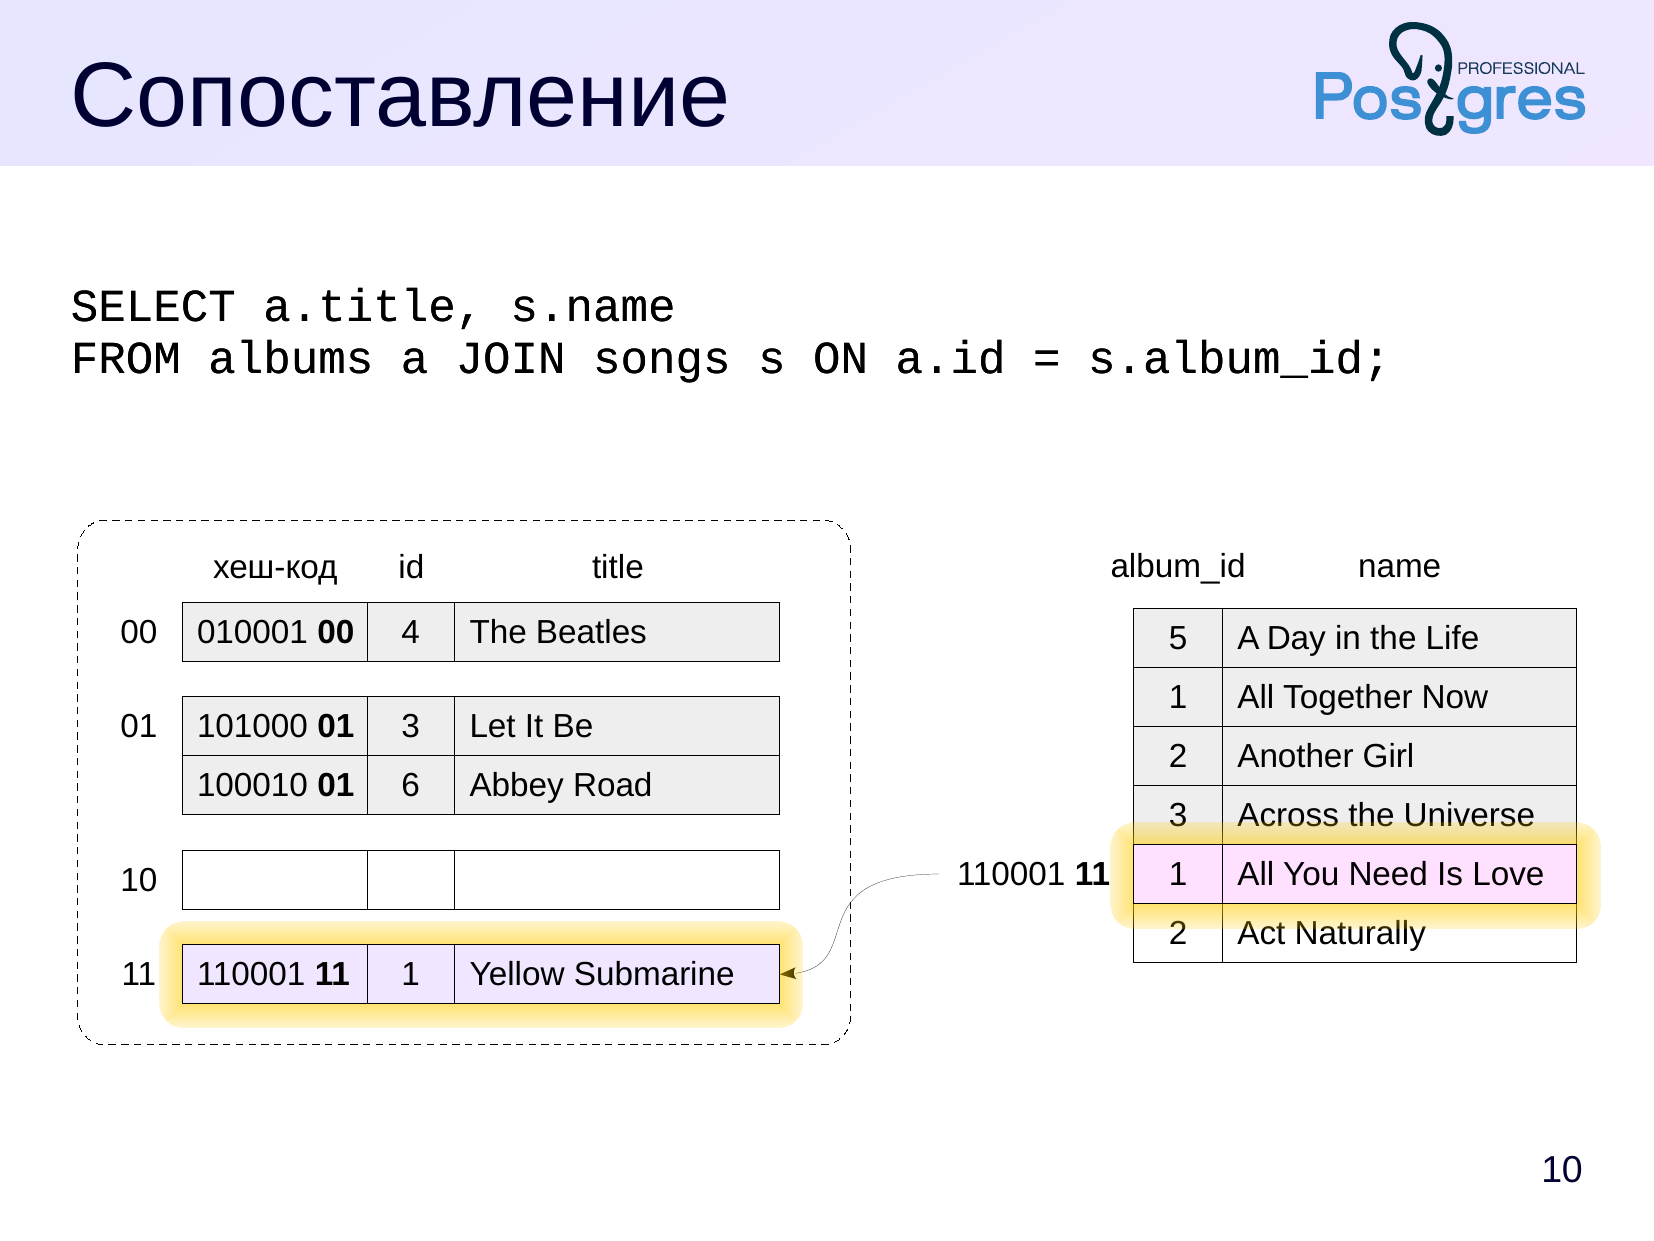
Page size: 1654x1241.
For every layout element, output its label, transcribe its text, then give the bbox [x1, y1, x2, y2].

title Сопоставление [70, 43, 1261, 151]
text_box Abbey Road [454, 755, 780, 815]
text_box 1 [1133, 844, 1222, 904]
text_box The Beatles [454, 602, 780, 662]
text_box 1 [368, 944, 454, 1004]
text_box Another Girl [1222, 727, 1577, 785]
text_box Let It Be [454, 696, 780, 755]
text_box 10 [94, 850, 182, 910]
text_box 110001 11 [182, 944, 368, 1004]
text_box 3 [1133, 785, 1222, 822]
text_box 4 [368, 602, 454, 662]
text_box id [368, 537, 455, 597]
text_box 2 [1133, 929, 1222, 963]
text_box 00 [94, 602, 182, 662]
text_box All You Need Is Love [1222, 844, 1577, 904]
text_box 2 [1133, 727, 1222, 785]
text_box Across the Universe [1222, 785, 1577, 822]
text_box хеш-код [183, 537, 368, 597]
text_box 1 [1133, 667, 1222, 727]
text_box All Together Now [1222, 667, 1577, 727]
text_box 010001 00 [182, 602, 368, 662]
text_box 6 [368, 755, 454, 815]
text_box Act Naturally [1222, 929, 1577, 963]
text_box A Day in the Life [1222, 608, 1577, 667]
text_box 110001 11 [939, 844, 1110, 904]
text_box 101000 01 [182, 696, 368, 755]
text_box 11 [94, 944, 159, 1004]
text_box [77, 520, 851, 1045]
text_box [1110, 822, 1601, 929]
text_box title [455, 537, 781, 597]
list SELECT a.title, s.name FROM albums a JOIN songs s ON a.id = s.album_id; [70, 283, 1583, 1141]
text_box 01 [94, 696, 182, 755]
text_box name [1223, 536, 1577, 596]
text_box 100010 01 [182, 755, 368, 815]
text_box album_id [1133, 536, 1223, 596]
text_box 5 [1133, 608, 1222, 667]
text_box Yellow Submarine [454, 944, 780, 1004]
text_box 3 [368, 696, 454, 755]
